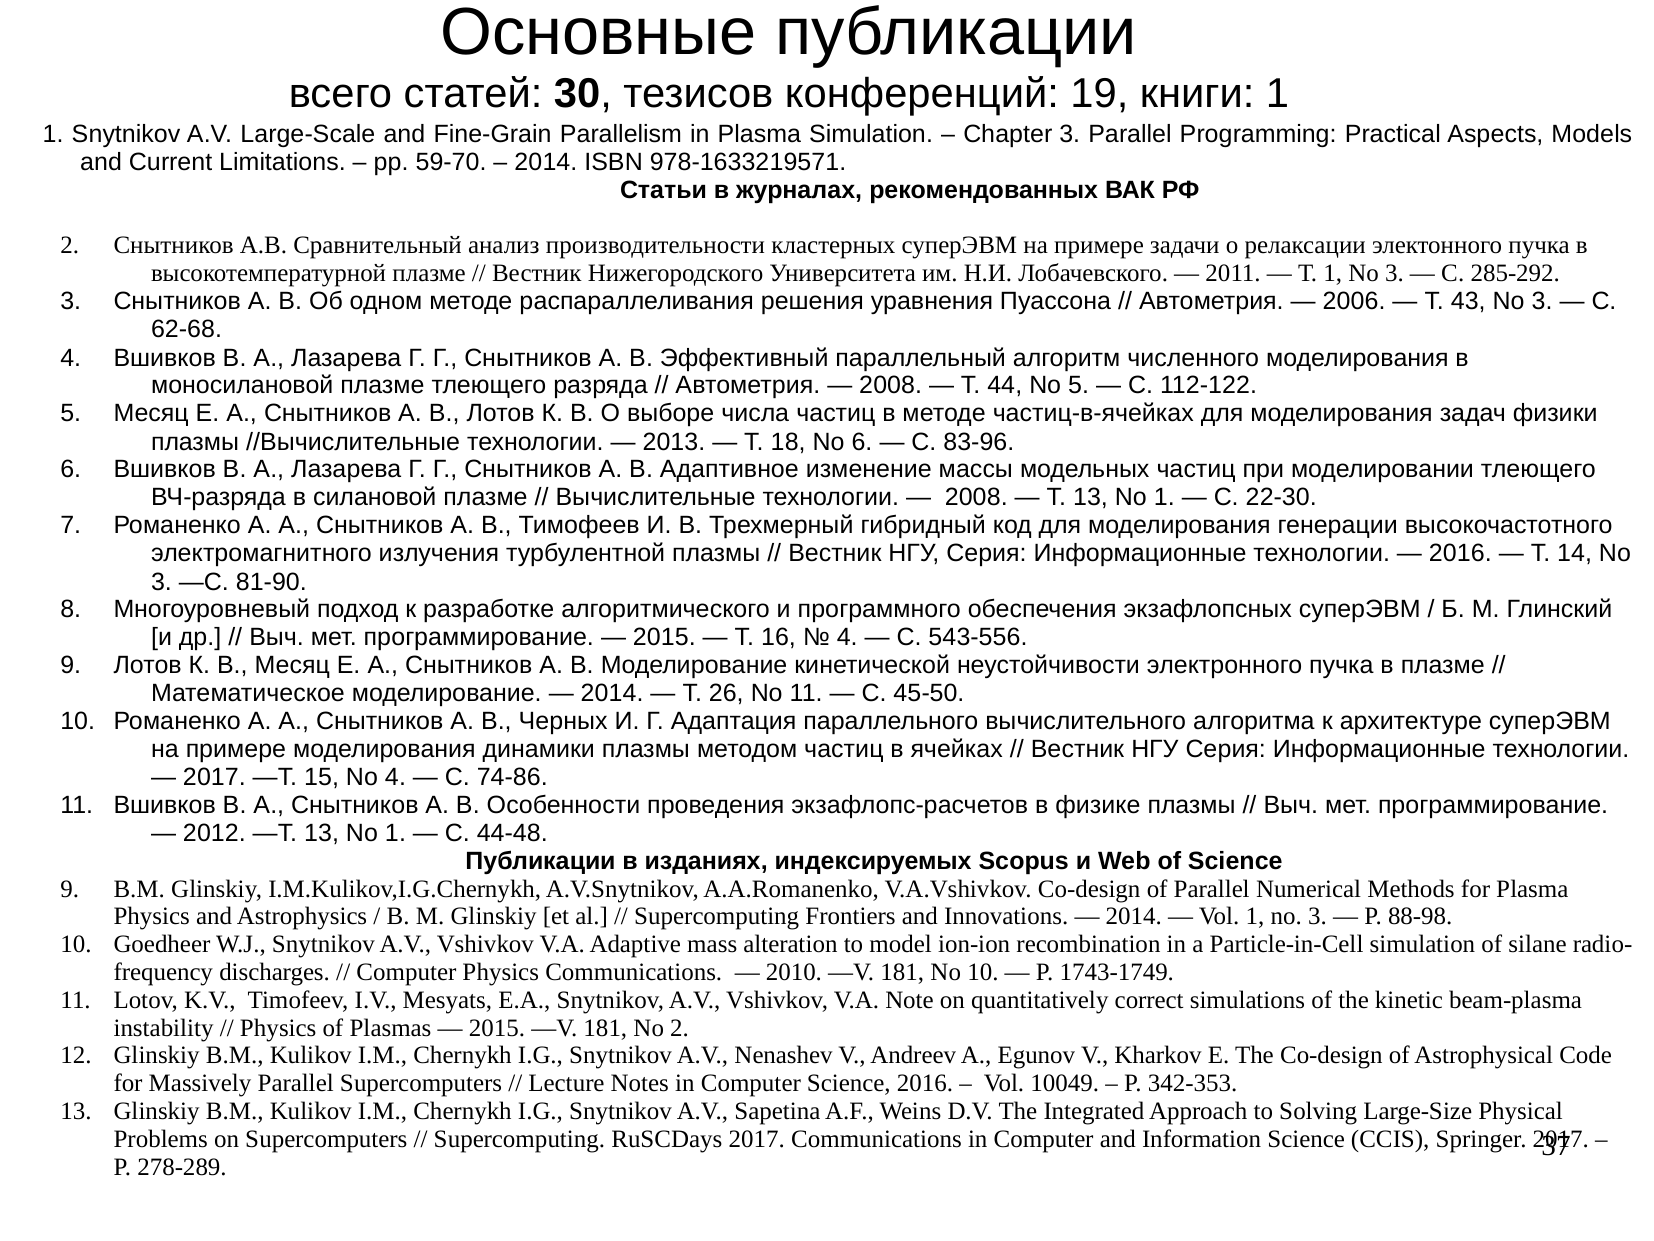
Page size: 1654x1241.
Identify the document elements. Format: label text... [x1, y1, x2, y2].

title Основные публикации всего статей: 30, тезисов конференций: 19, книги: 1 [0, 0, 1579, 209]
list 1. Snytnikov A.V. Large-Scale and Fine-Grain Parallelism in Plasma Simulation. – Chapter 3. Parallel Programming: Practical Aspects, Models and Current Limitations. – pp. 59-70. – 2014. ISBN 978-1633219571. Статьи в журналах, рекомендованных ВАК РФ Снытников А.В. Сравнительный анализ производительности кластерных суперЭВМ на примере задачи о релаксации электонного пучка в высокотемпературной плазме // Вестник Нижегородского Университета им. Н.И. Лобачевского. — 2011. — Т. 1, No 3. — С. 285-292. Снытников А. В. Об одном методе распараллеливания решения уравнения Пуассона // Автометрия. — 2006. — Т. 43, No 3. — С. 62-68. Вшивков В. А., Лазарева Г. Г., Снытников А. В. Эффективный параллельный алгоритм численного моделирования в моносилановой плазме тлеющего разряда // Автометрия. — 2008. — Т. 44, No 5. — С. 112-122. Месяц Е. А., Снытников А. В., Лотов К. В. О выборе числа частиц в методе частиц-в-ячейках для моделирования задач физики плазмы //Вычислительные технологии. — 2013. — Т. 18, No 6. — С. 83‑96. Вшивков В. А., Лазарева Г. Г., Снытников А. В. Адаптивное изменение массы модельных частиц при моделировании тлеющего ВЧ-разряда в силановой плазме // Вычислительные технологии. — 2008. — Т. 13, No 1. — С. 22-30. Романенко А. А., Снытников А. В., Тимофеев И. В. Трехмерный гибридный код для моделирования генерации высокочастотного электромагнитного излучения турбулентной плазмы // Вестник НГУ, Серия: Информационные технологии. — 2016. — Т. 14, No 3. —С. 81-90. Многоуровневый подход к разработке алгоритмического и программного обеспечения экзафлопсных суперЭВМ / Б. М. Глинский [и др.] // Выч. мет. программирование. — 2015. — Т. 16, № 4. — С. 543-556. Лотов К. В., Месяц Е. А., Снытников А. В. Моделирование кинетической неустойчивости электронного пучка в плазме // Математическое моделирование. — 2014. — Т. 26, No 11. — С. 45-50. Романенко А. А., Снытников А. В., Черных И. Г. Адаптация параллельного вычислительного алгоритма к архитектуре суперЭВМ на примере моделирования динамики плазмы методом частиц в ячейках // Вестник НГУ Серия: Информационные технологии. — 2017. —Т. 15, No 4. — С. 74-86. Вшивков В. А., Снытников А. В. Особенности проведения экзафлопс-расчетов в физике плазмы // Выч. мет. программирование. — 2012. —Т. 13, No 1. — С. 44-48. Публикации в изданиях, индексируемых Scopus и Web of Science B.M. Glinskiy, I.M.Kulikov,I.G.Chernykh, A.V.Snytnikov, A.A.Romanenko, V.A.Vshivkov. Co-design of Parallel Numerical Methods for Plasma Physics and Astrophysics / B. M. Glinskiy [et al.] // Supercomputing Frontiers and Innovations. — 2014. — Vol. 1, no. 3. — P. 88-98. Goedheer W.J., Snytnikov A.V., Vshivkov V.A. Adaptive mass alteration to model ion-ion recombination in a Particle-in-Cell simulation of silane radio-frequency discharges. // Computer Physics Communications. — 2010. —V. 181, No 10. — P. 1743-1749. Lotov, K.V., Timofeev, I.V., Mesyats, E.A., Snytnikov, A.V., Vshivkov, V.A. Note on quantitatively correct simulations of the kinetic beam-plasma instability // Physics of Plasmas — 2015. —V. 181, No 2. Glinskiy B.M., Kulikov I.M., Chernykh I.G., Snytnikov A.V., Nenashev V., Andreev A., Egunov V., Kharkov E. The Co-design of Astrophysical Code for Massively Parallel Supercomputers // Lecture Notes in Computer Science, 2016. – Vol. 10049. – P. 342-353. Glinskiy B.M., Kulikov I.M., Chernykh I.G., Snytnikov A.V., Sapetina A.F., Weins D.V. The Integrated Approach to Solving Large-Size Physical Problems on Supercomputers // Supercomputing. RuSCDays 2017. Communications in Computer and Information Science (CCIS), Springer. 2017. – P. 278-289. [42, 120, 1636, 1216]
